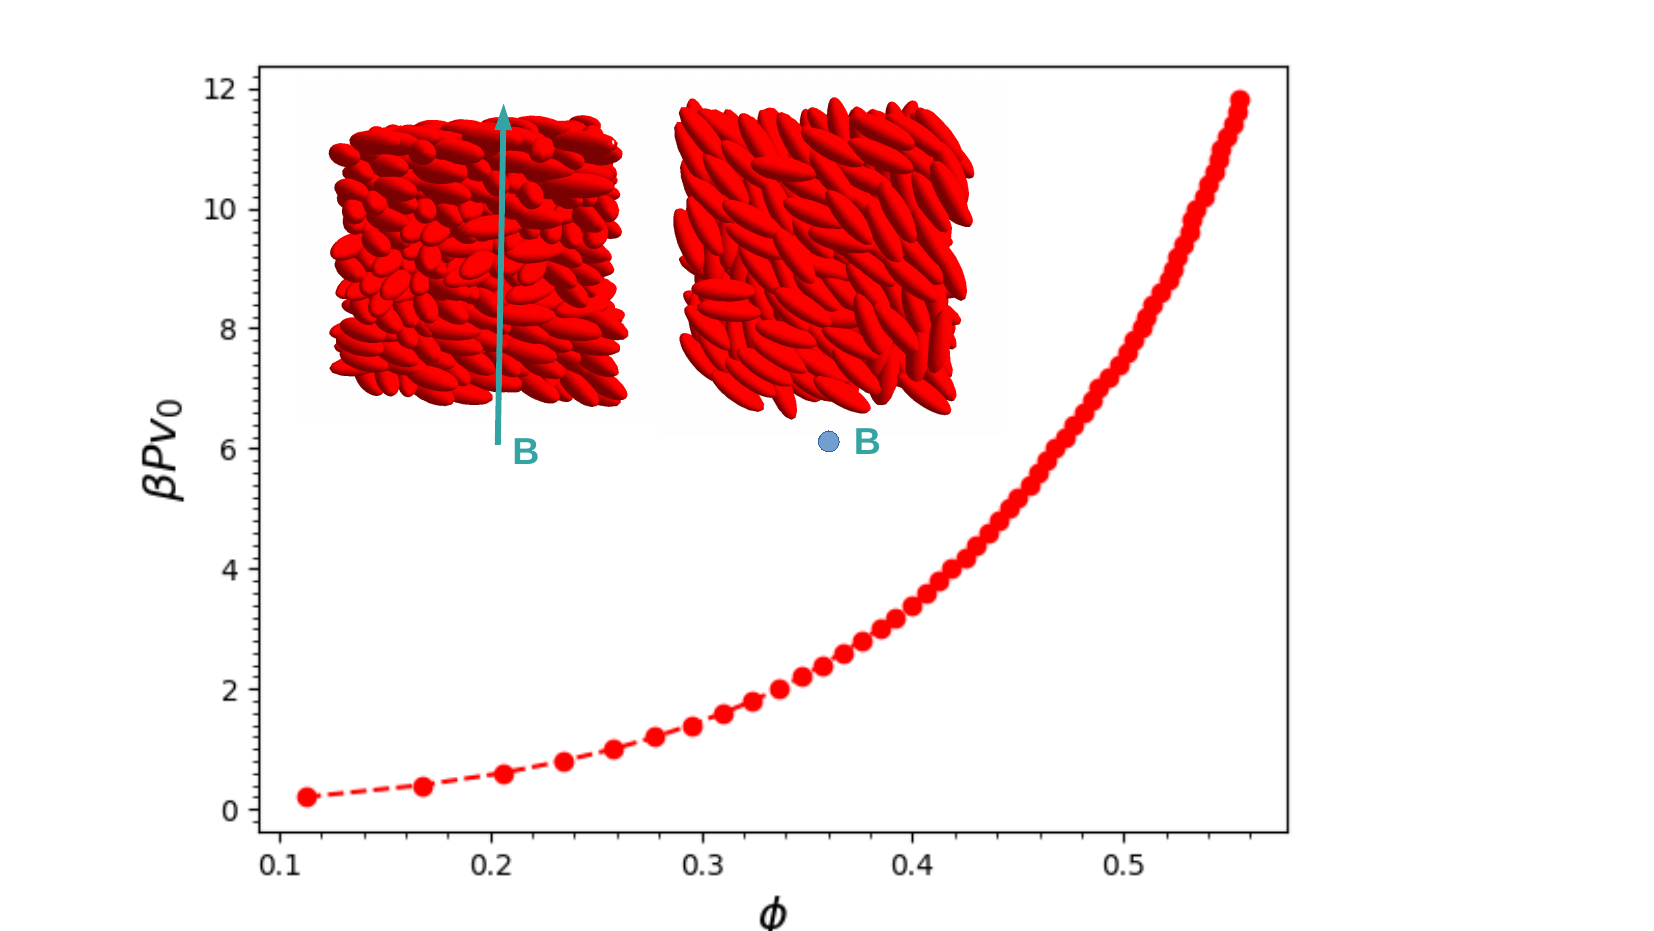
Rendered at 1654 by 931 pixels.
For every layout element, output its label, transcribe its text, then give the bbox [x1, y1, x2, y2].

text_box B [839, 412, 896, 470]
picture [93, 0, 1420, 931]
text_box [818, 430, 839, 452]
text_box B [497, 422, 555, 480]
